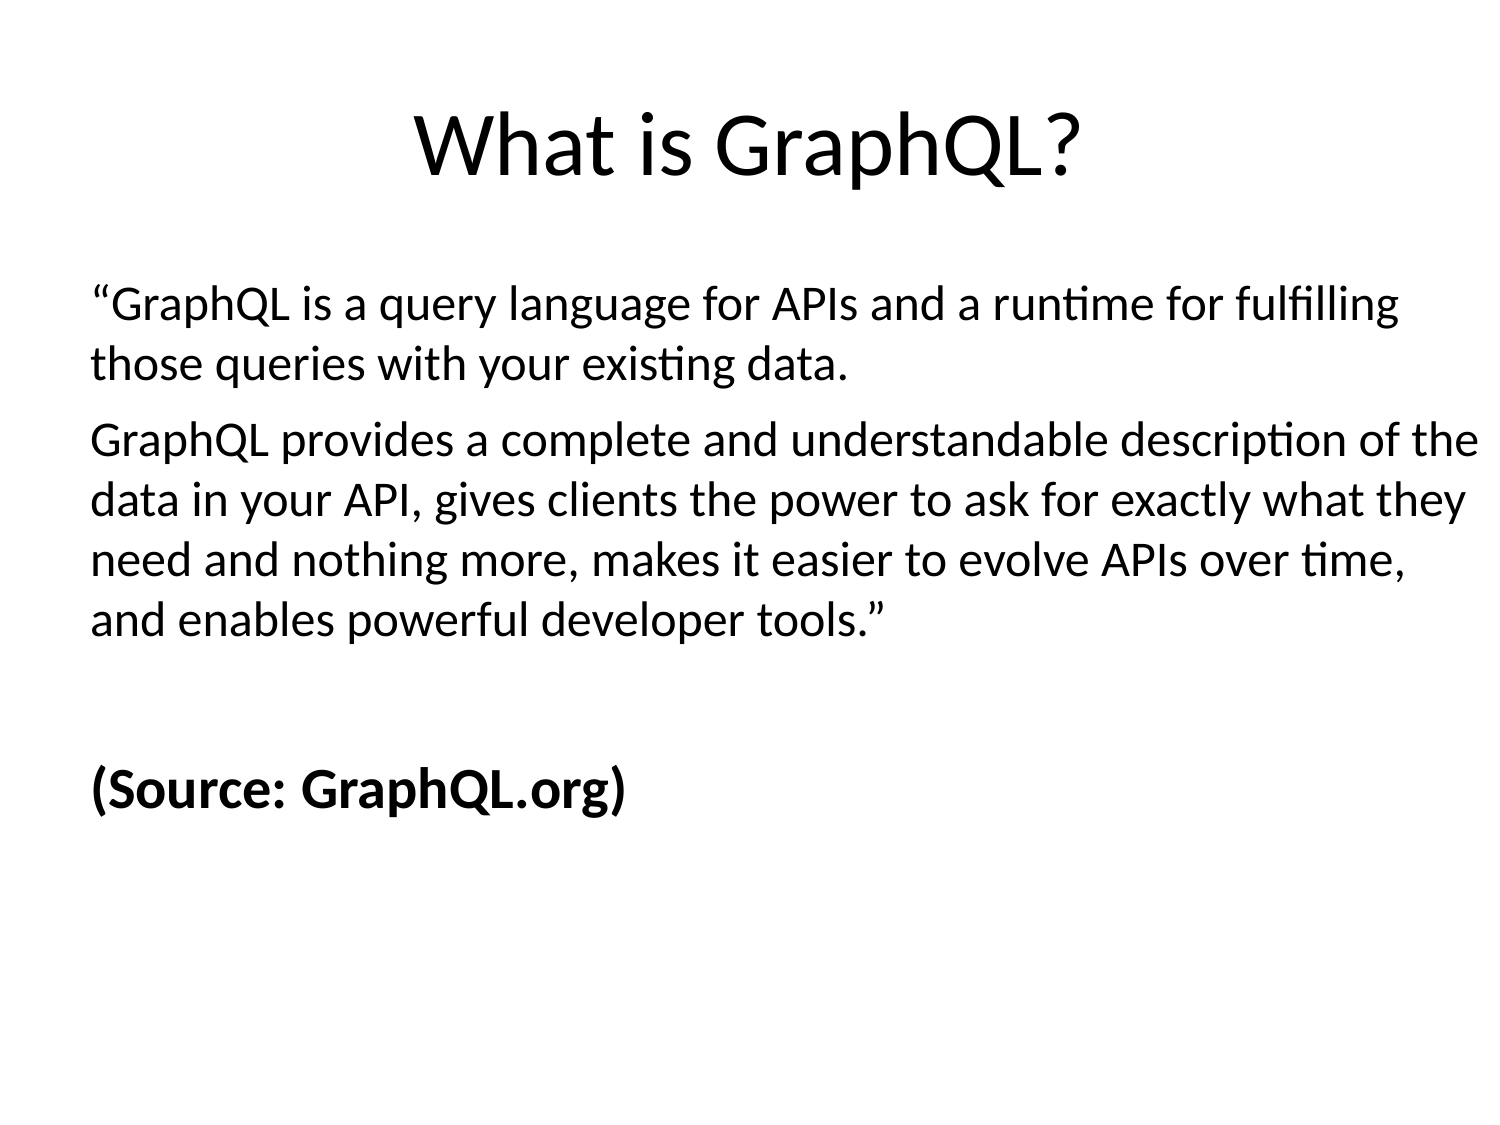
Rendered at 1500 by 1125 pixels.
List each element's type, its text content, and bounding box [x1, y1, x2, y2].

title What is GraphQL? [75, 45, 1426, 233]
list “GraphQL is a query language for APIs and a runtime for fulfilling those queries with your existing data. GraphQL provides a complete and understandable description of the data in your API, gives clients the power to ask for exactly what they need and nothing more, makes it easier to evolve APIs over time, and enables powerful developer tools.” (Source: GraphQL.org) [75, 262, 1500, 1047]
